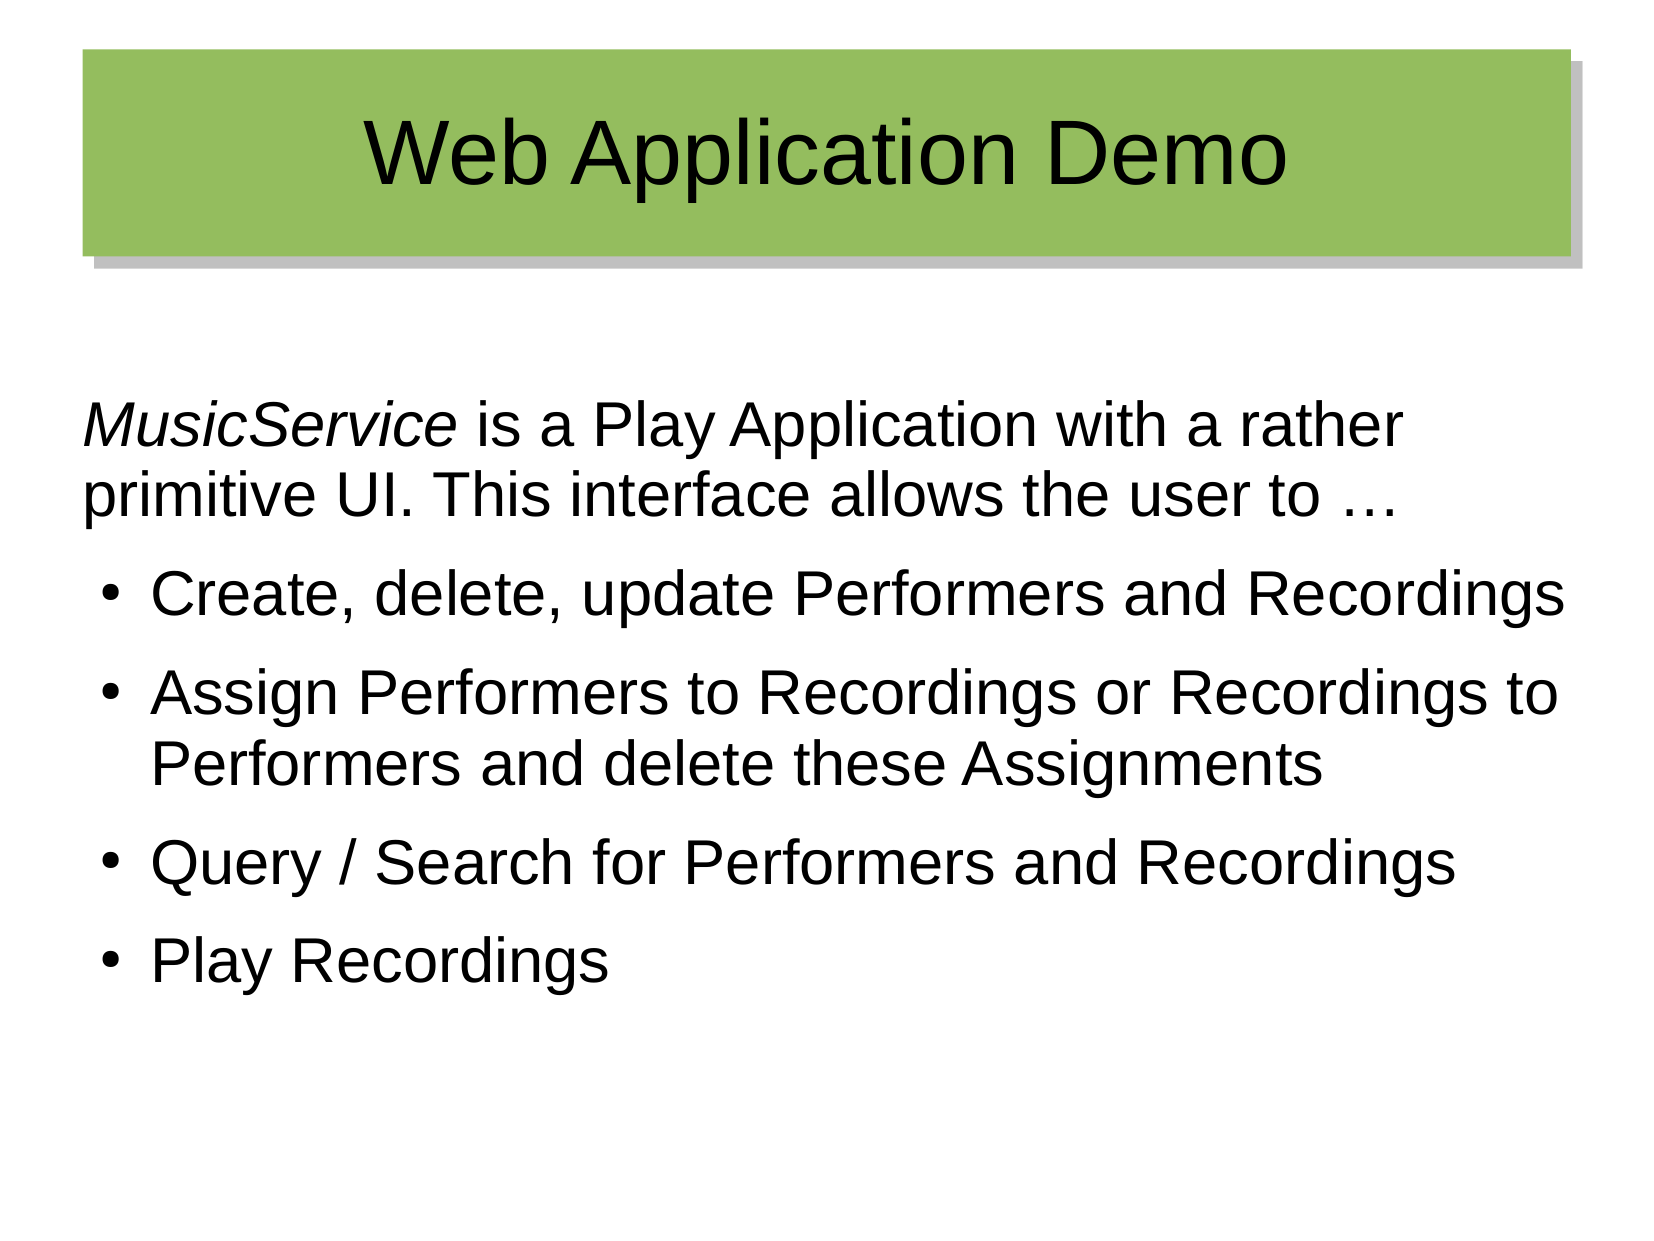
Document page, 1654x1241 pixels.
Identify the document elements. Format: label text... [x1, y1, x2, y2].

title Web Application Demo [82, 49, 1571, 257]
list MusicService is a Play Application with a rather primitive UI. This interface allows the user to … Create, delete, update Performers and Recordings Assign Performers to Recordings or Recordings to Performers and delete these Assignments Query / Search for Performers and Recordings Play Recordings [82, 290, 1571, 1010]
